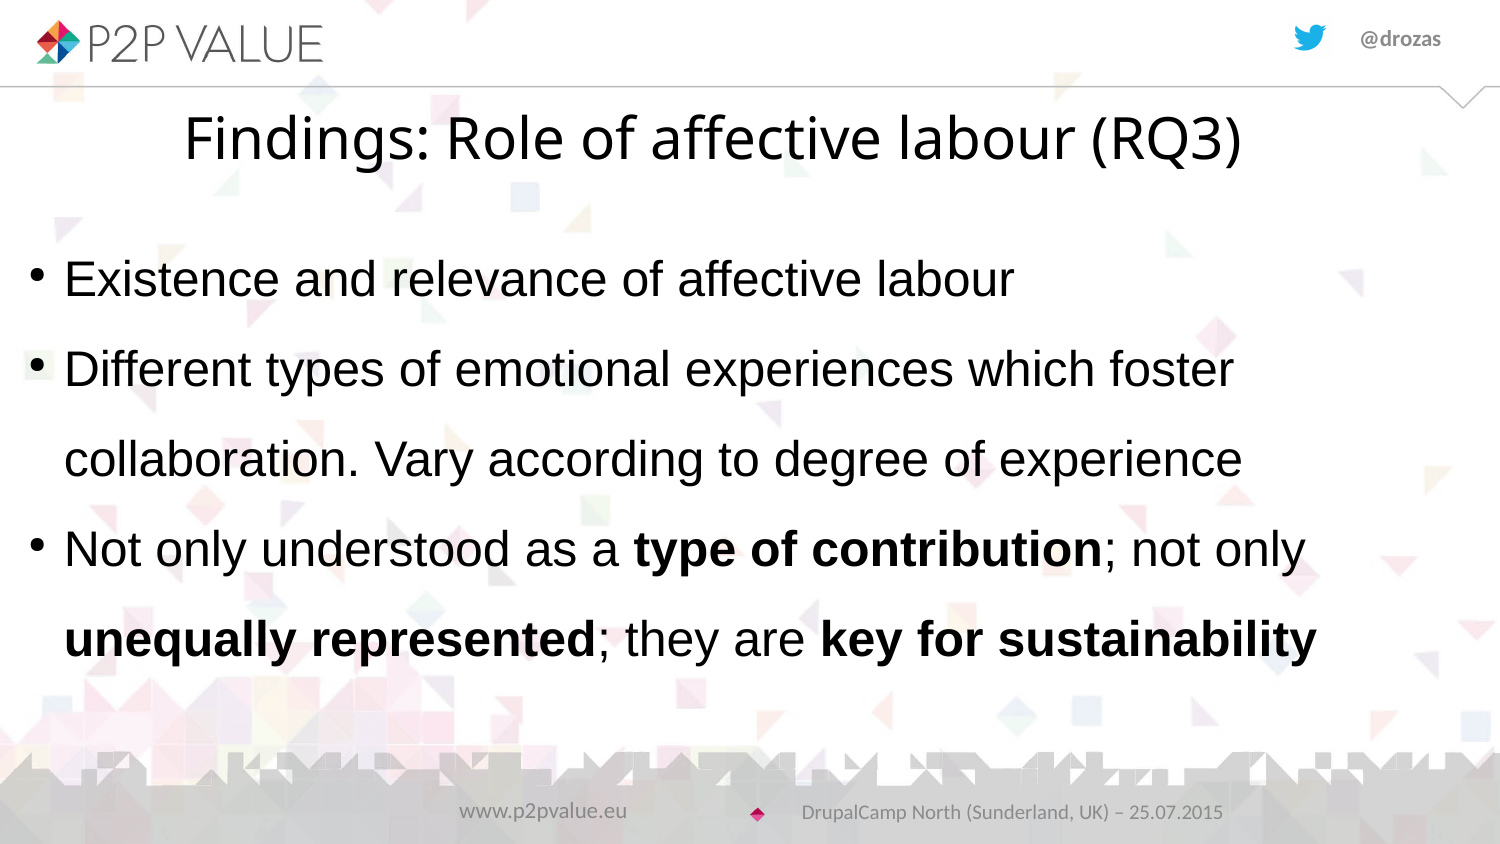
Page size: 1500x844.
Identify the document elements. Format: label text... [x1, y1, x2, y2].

text_box DrupalCamp North (Sunderland, UK) – 25.07.2015 [788, 788, 1481, 834]
text_box www.p2pvalue.eu [453, 789, 672, 829]
title Findings: Role of affective labour (RQ3) [60, 92, 1366, 181]
subtitle Existence and relevance of affective labour Different types of emotional experiences which foster collaboration. Vary according to degree of experience Not only understood as a type of contribution; not only unequally represented; they are key for sustainability [15, 210, 1496, 766]
text_box @drozas [1333, 15, 1455, 60]
picture [0, 0, 1500, 844]
